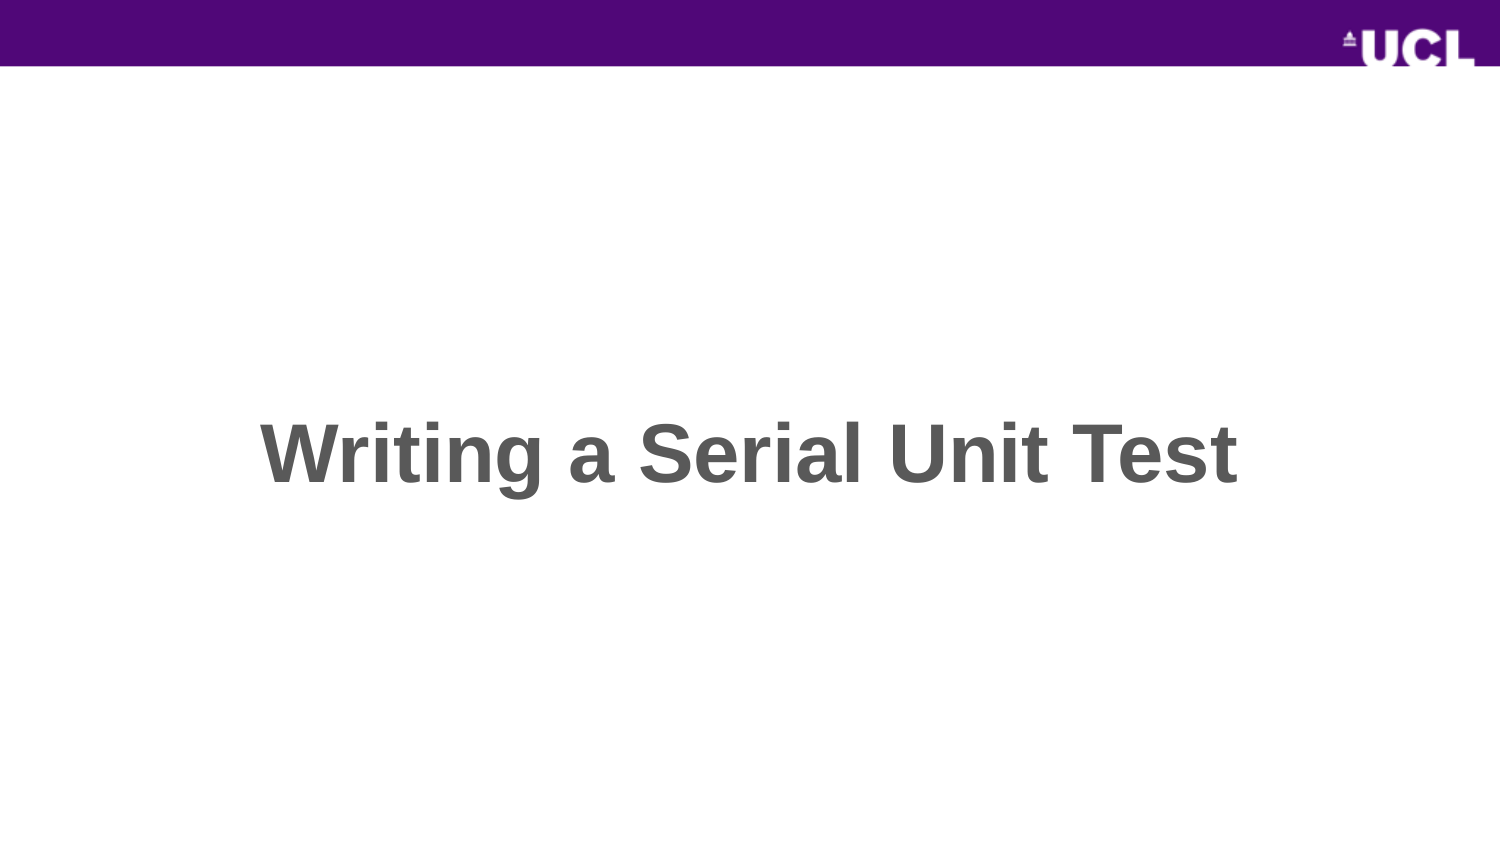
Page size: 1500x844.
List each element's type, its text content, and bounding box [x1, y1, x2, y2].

list Writing a Serial Unit Test [226, 182, 1274, 702]
picture [0, 0, 1500, 844]
